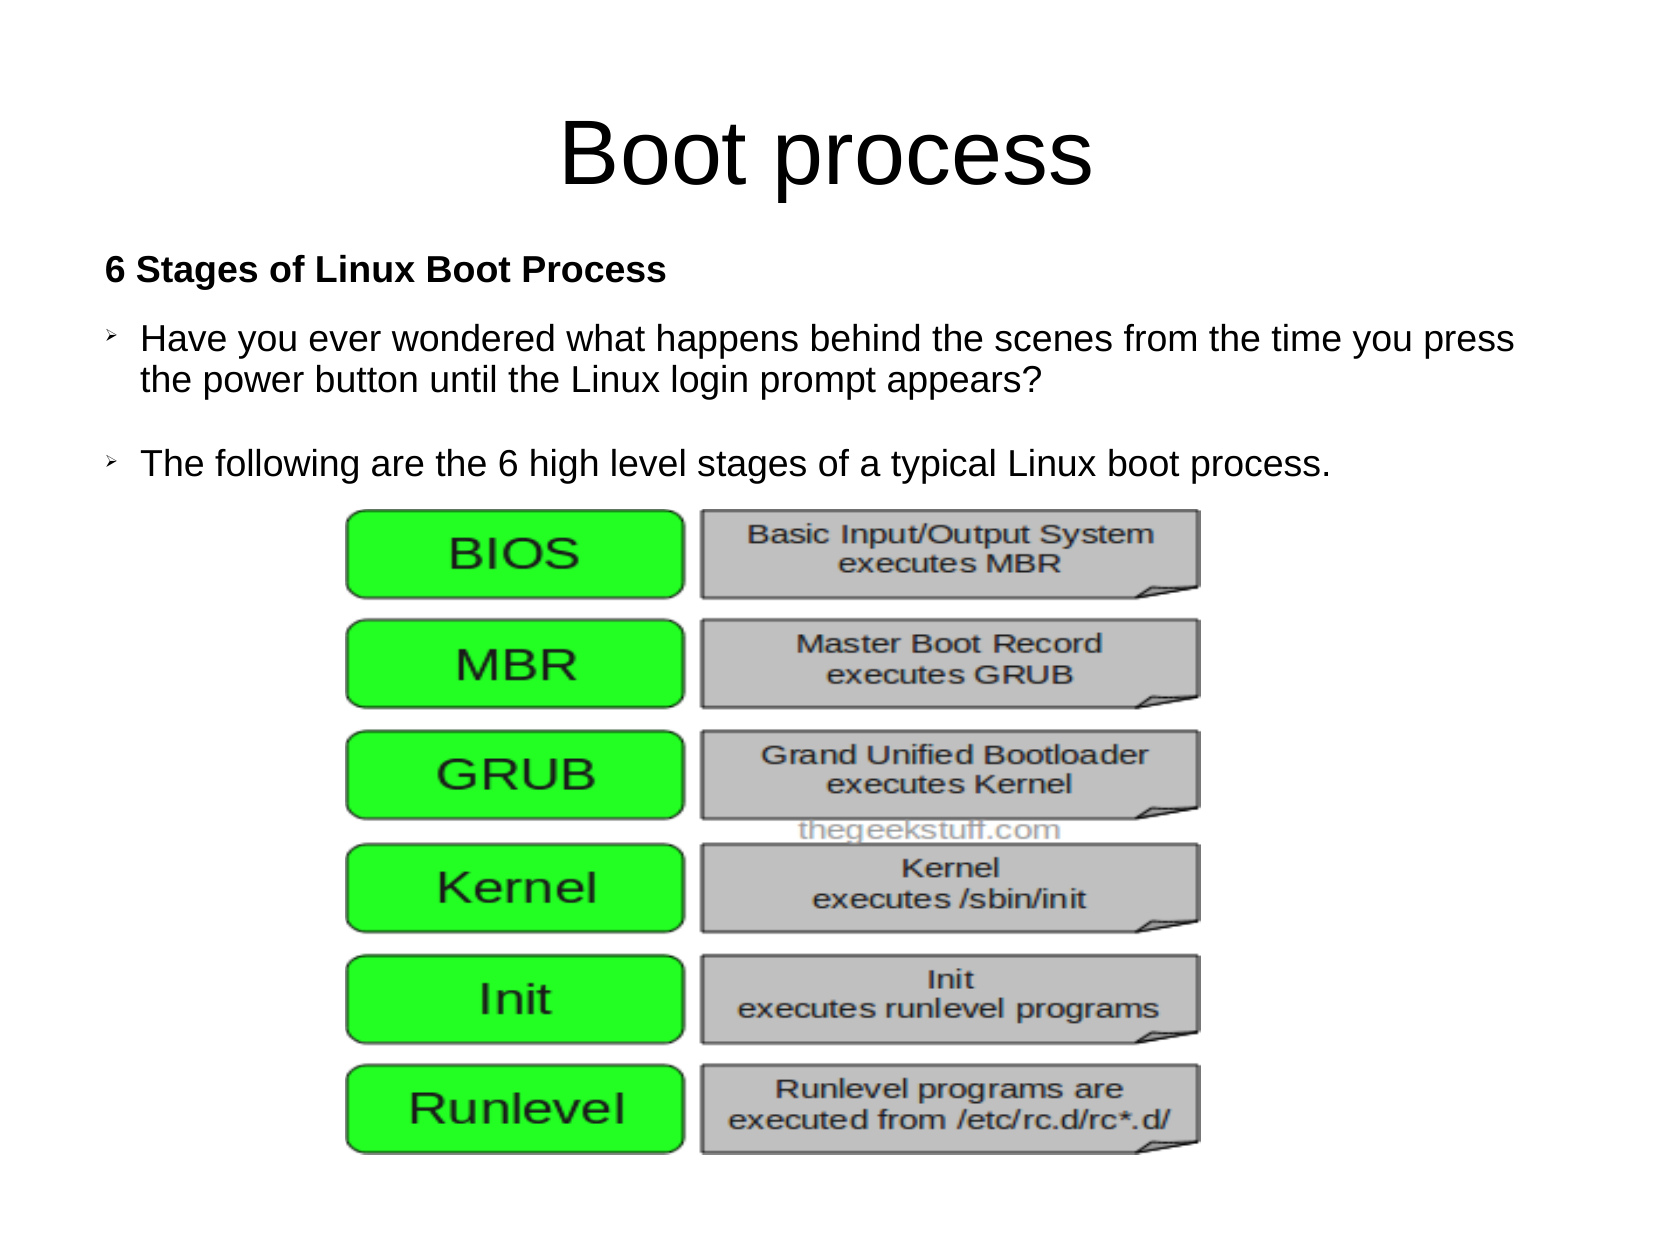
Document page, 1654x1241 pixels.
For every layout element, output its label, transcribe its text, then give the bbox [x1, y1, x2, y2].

title Boot process [82, 49, 1571, 257]
text_box Have you ever wondered what happens behind the scenes from the time you press the power button until the Linux login prompt appears? The following are the 6 high level stages of a typical Linux boot process. [90, 309, 1531, 493]
text_box 6 Stages of Linux Boot Process [90, 240, 1051, 298]
picture [345, 509, 1201, 1156]
